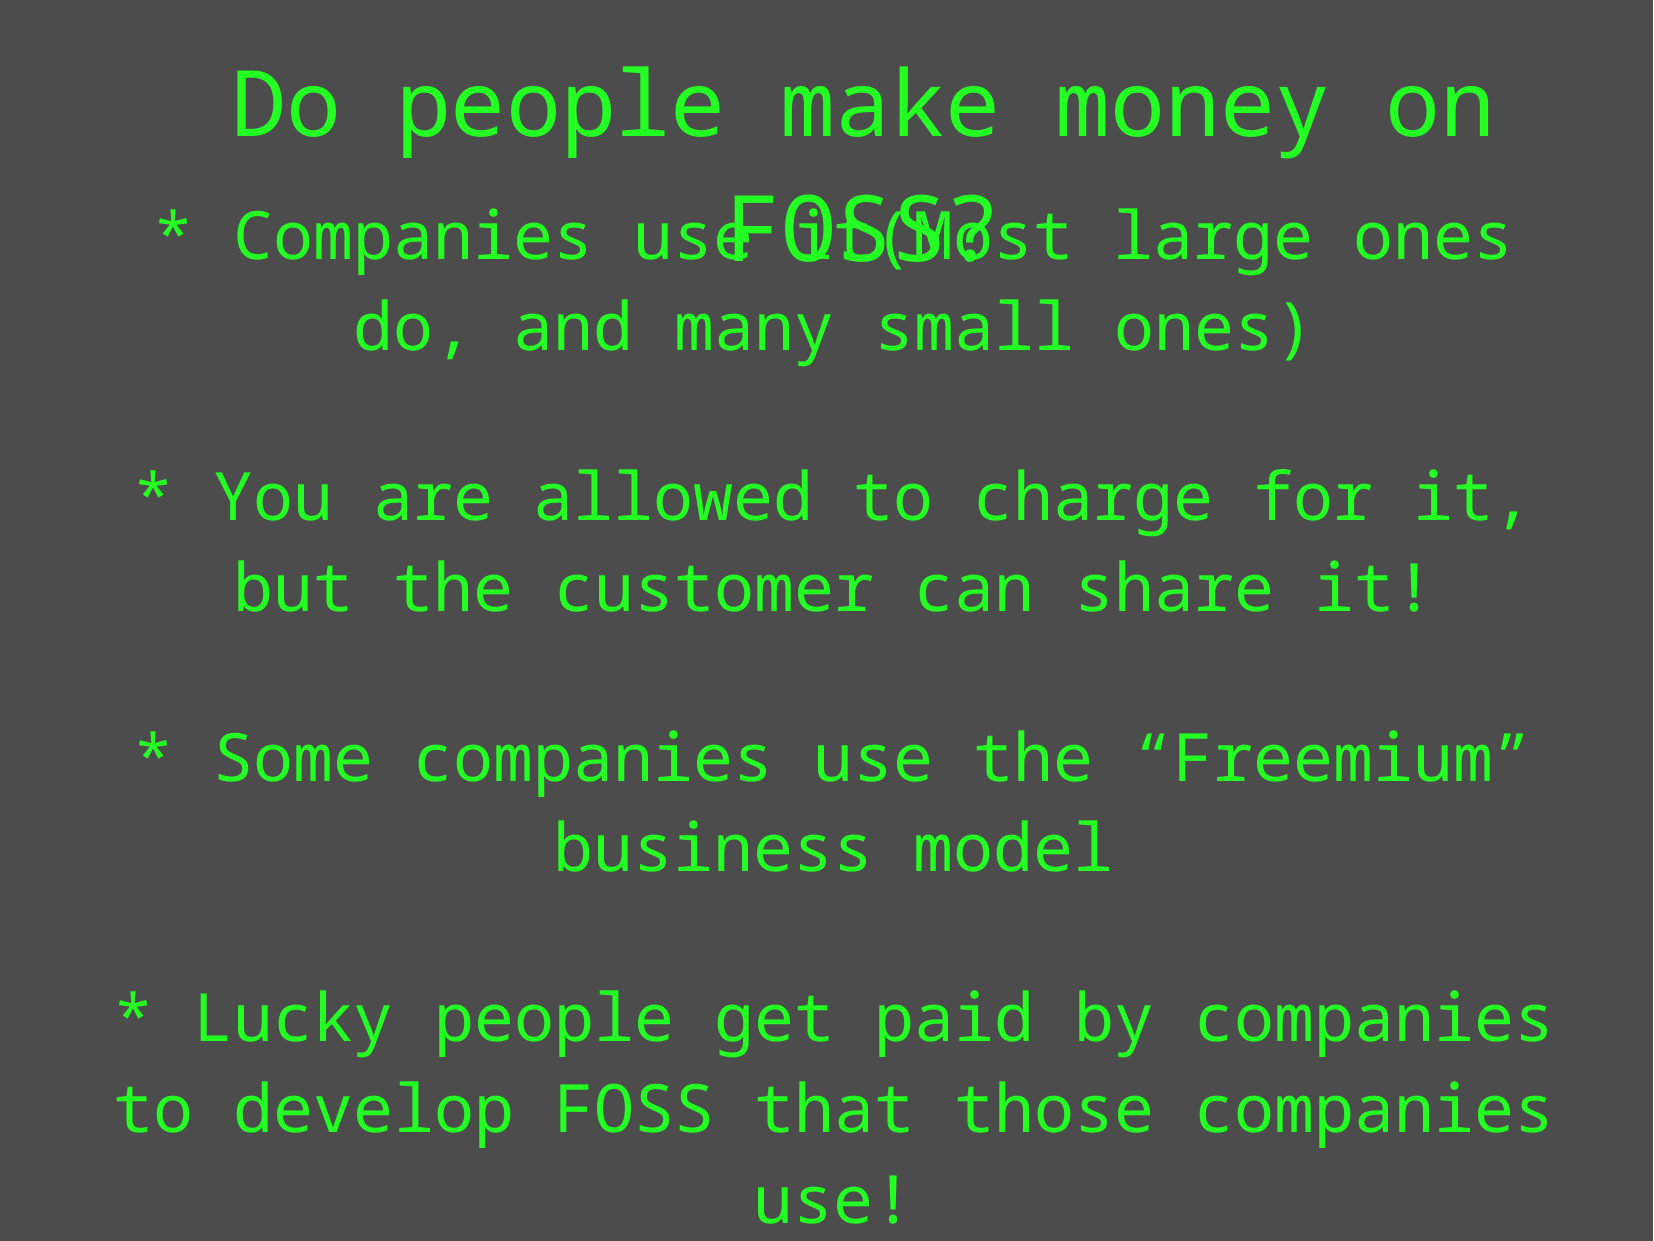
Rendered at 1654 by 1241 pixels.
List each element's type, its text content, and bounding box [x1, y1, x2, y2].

title Do people make money on FOSS? [120, 60, 1608, 268]
subtitle * Companies use it(Most large ones do, and many small ones) * You are allowed to charge for it, but the customer can share it! * Some companies use the “Freemium” business model * Lucky people get paid by companies to develop FOSS that those companies use! [90, 327, 1578, 1104]
